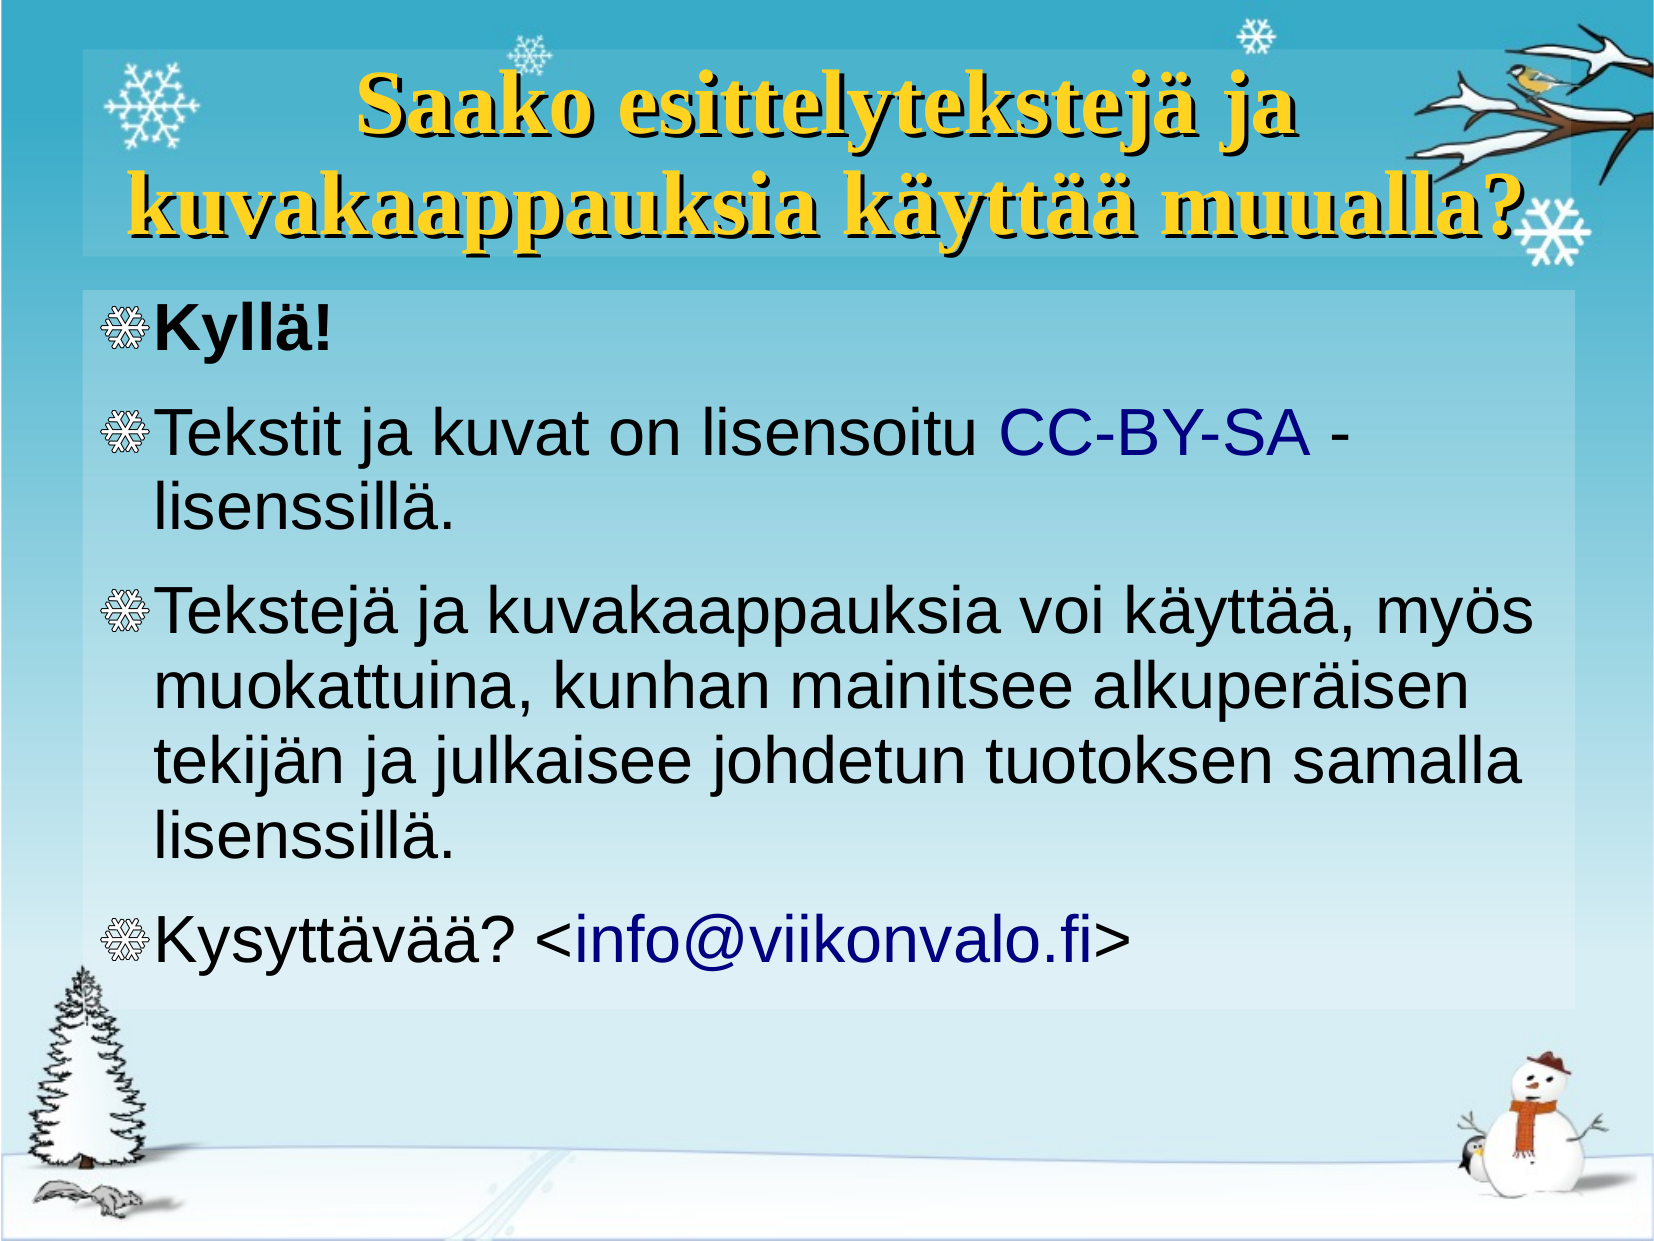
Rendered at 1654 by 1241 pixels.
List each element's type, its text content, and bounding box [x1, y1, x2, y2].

title Saako esittelytekstejä ja kuvakaappauksia käyttää muualla? [82, 49, 1571, 257]
picture [1, 0, 1654, 1241]
list Kyllä! Tekstit ja kuvat on lisensoitu CC-BY-SA -lisenssillä. Tekstejä ja kuvakaappauksia voi käyttää, myös muokattuina, kunhan mainitsee alkuperäisen tekijän ja julkaisee johdetun tuotoksen samalla lisenssillä. Kysyttävää? <info@viikonvalo.fi> [82, 290, 1576, 1010]
